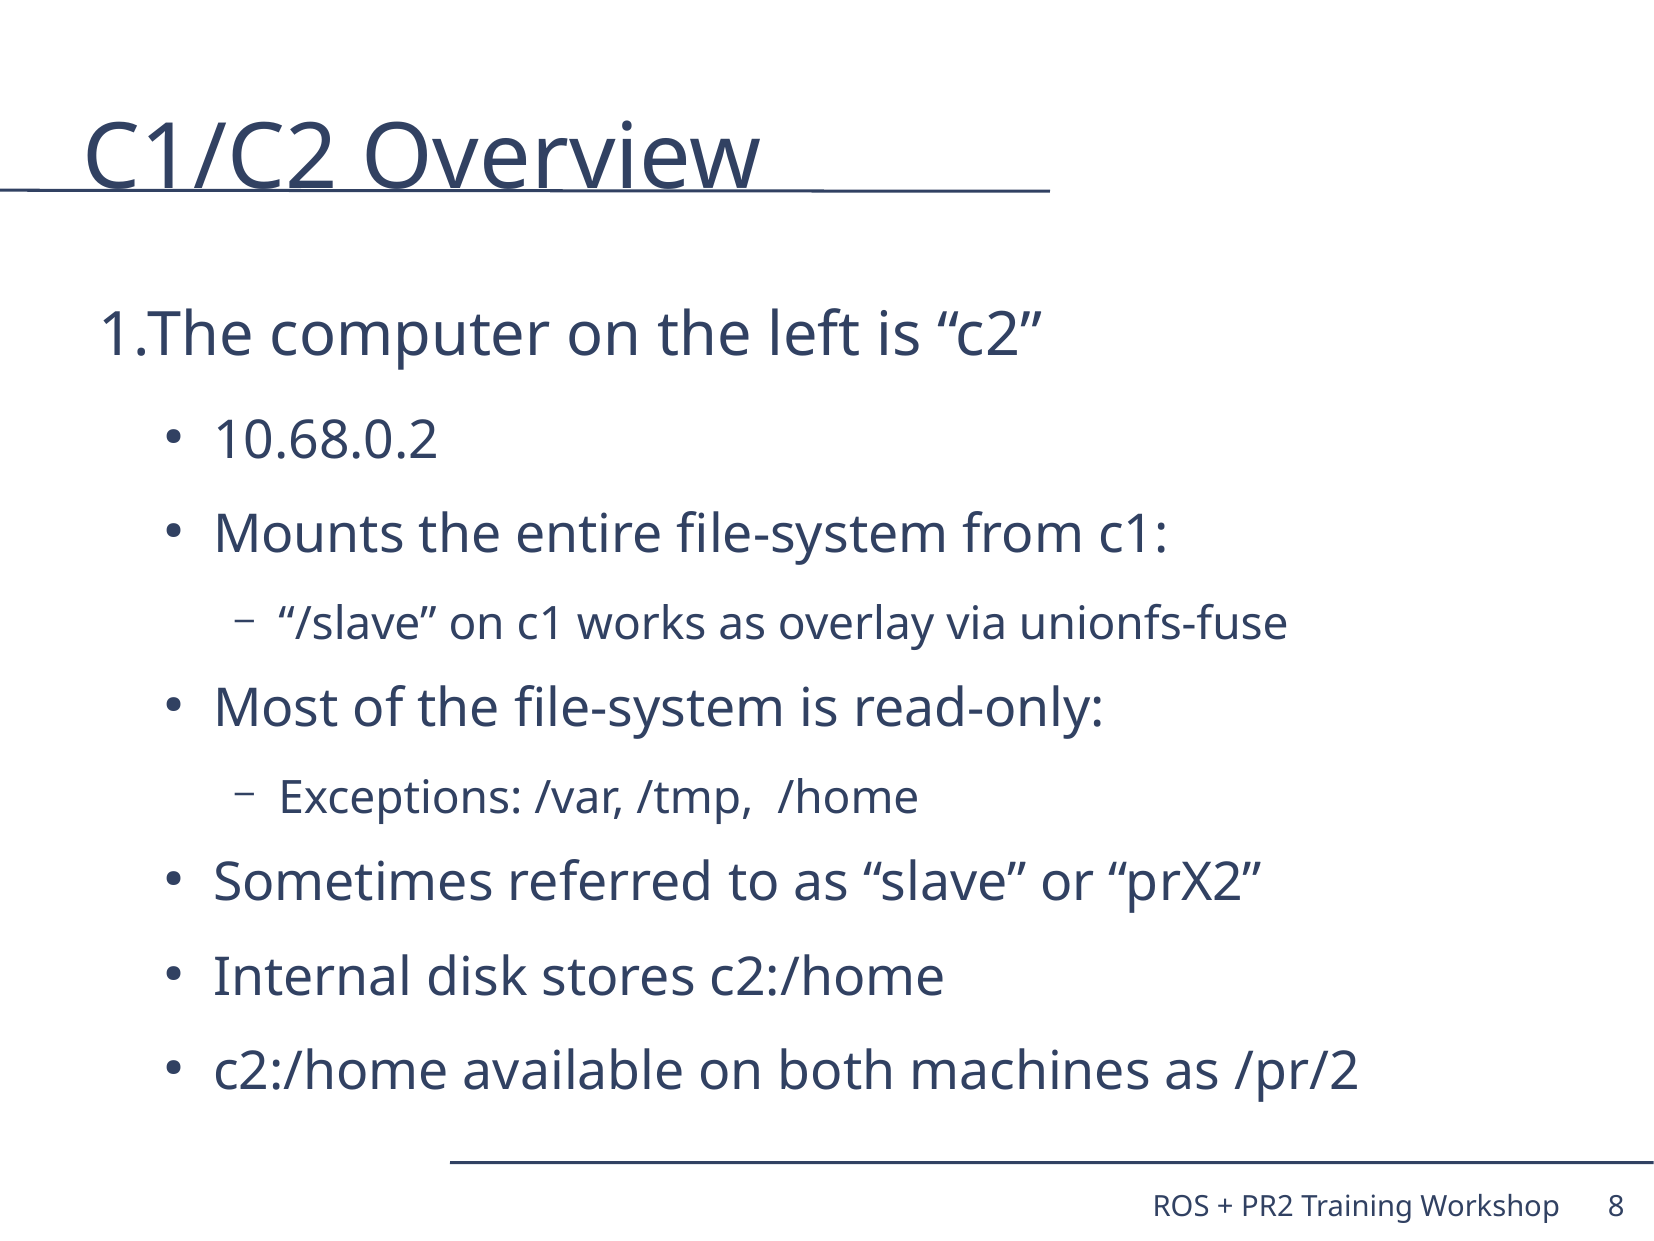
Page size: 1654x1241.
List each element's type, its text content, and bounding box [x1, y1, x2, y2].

list The computer on the left is “c2” 10.68.0.2 Mounts the entire file-system from c1: “/slave” on c1 works as overlay via unionfs-fuse Most of the file-system is read-only: Exceptions: /var, /tmp, /home Sometimes referred to as “slave” or “prX2” Internal disk stores c2:/home c2:/home available on both machines as /pr/2 [82, 290, 1571, 1109]
title C1/C2 Overview [82, 49, 1571, 257]
